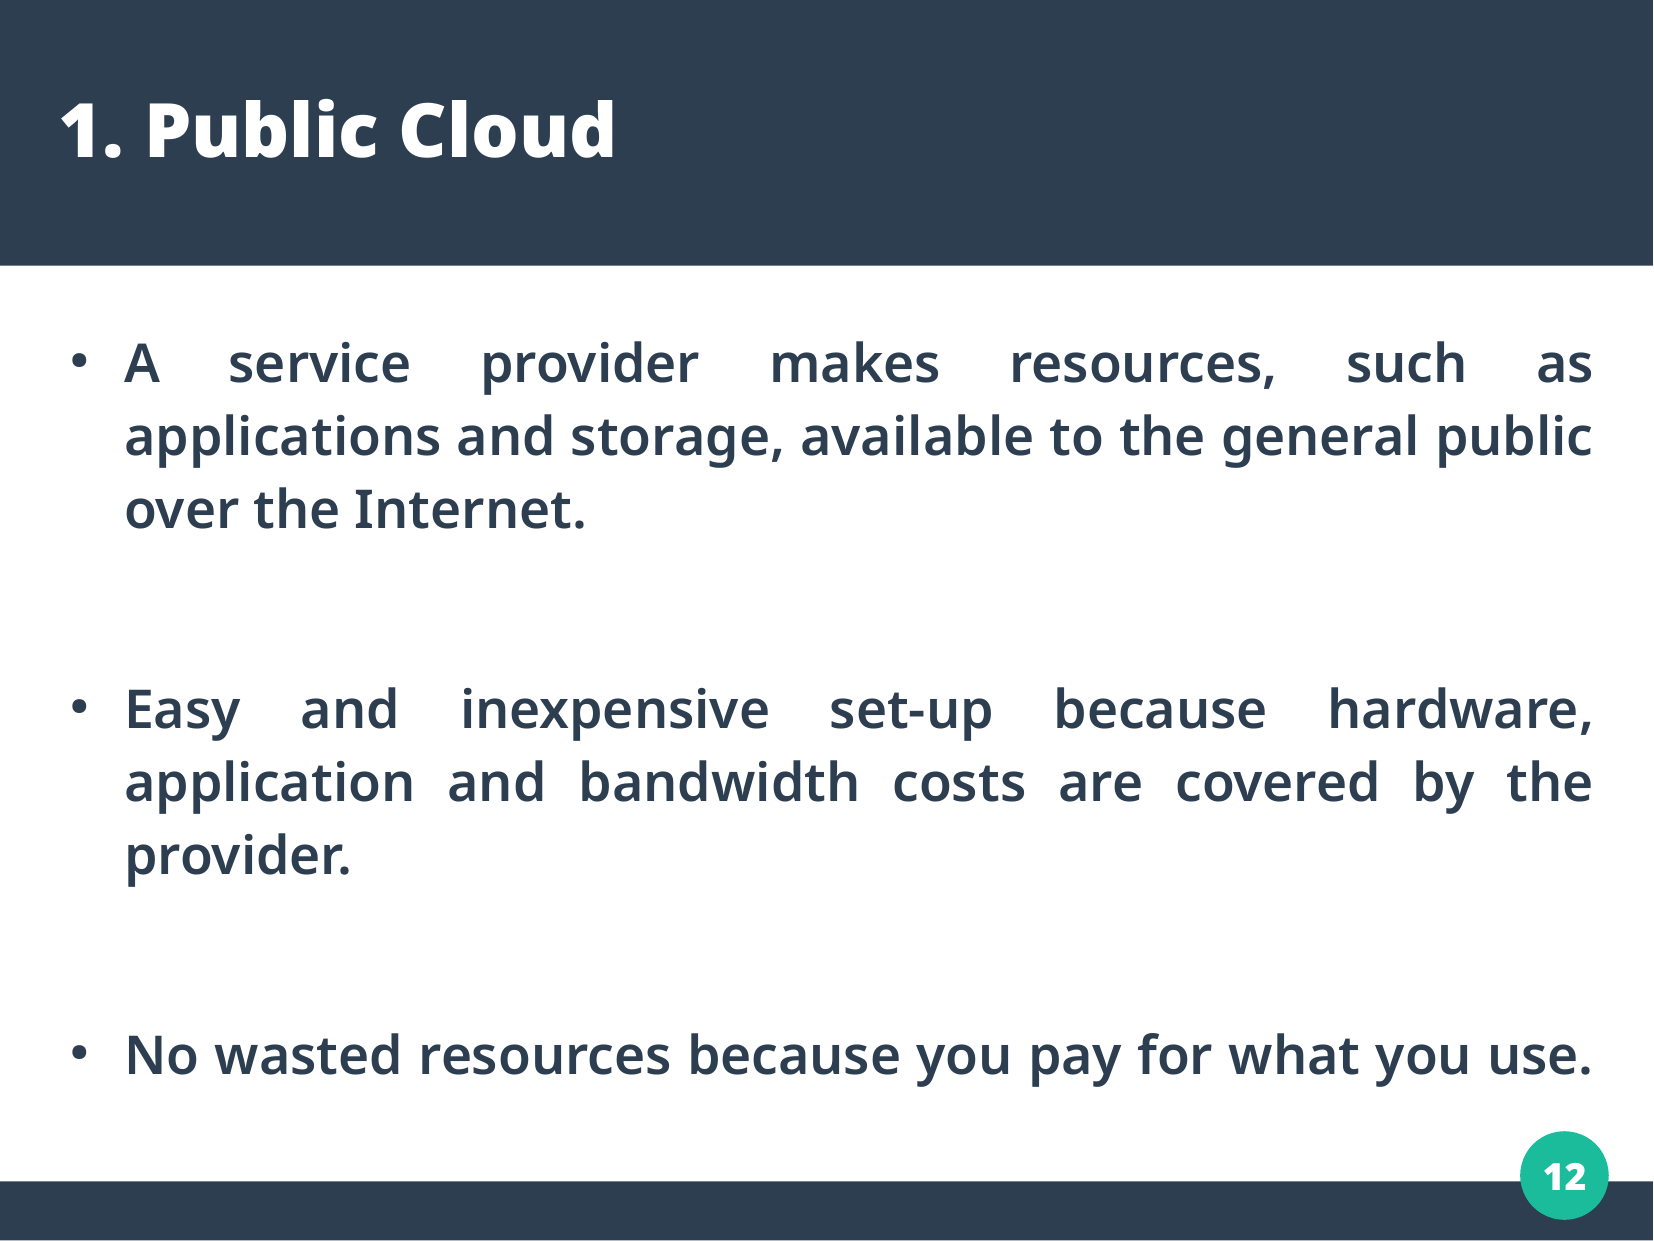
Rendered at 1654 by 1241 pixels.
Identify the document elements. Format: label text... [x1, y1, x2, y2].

title 1. Public Cloud [58, 49, 1594, 207]
list A service provider makes resources, such as applications and storage, available to the general public over the Internet. Easy and inexpensive set-up because hardware, application and bandwidth costs are covered by the provider. No wasted resources because you pay for what you use. [58, 324, 1594, 1152]
